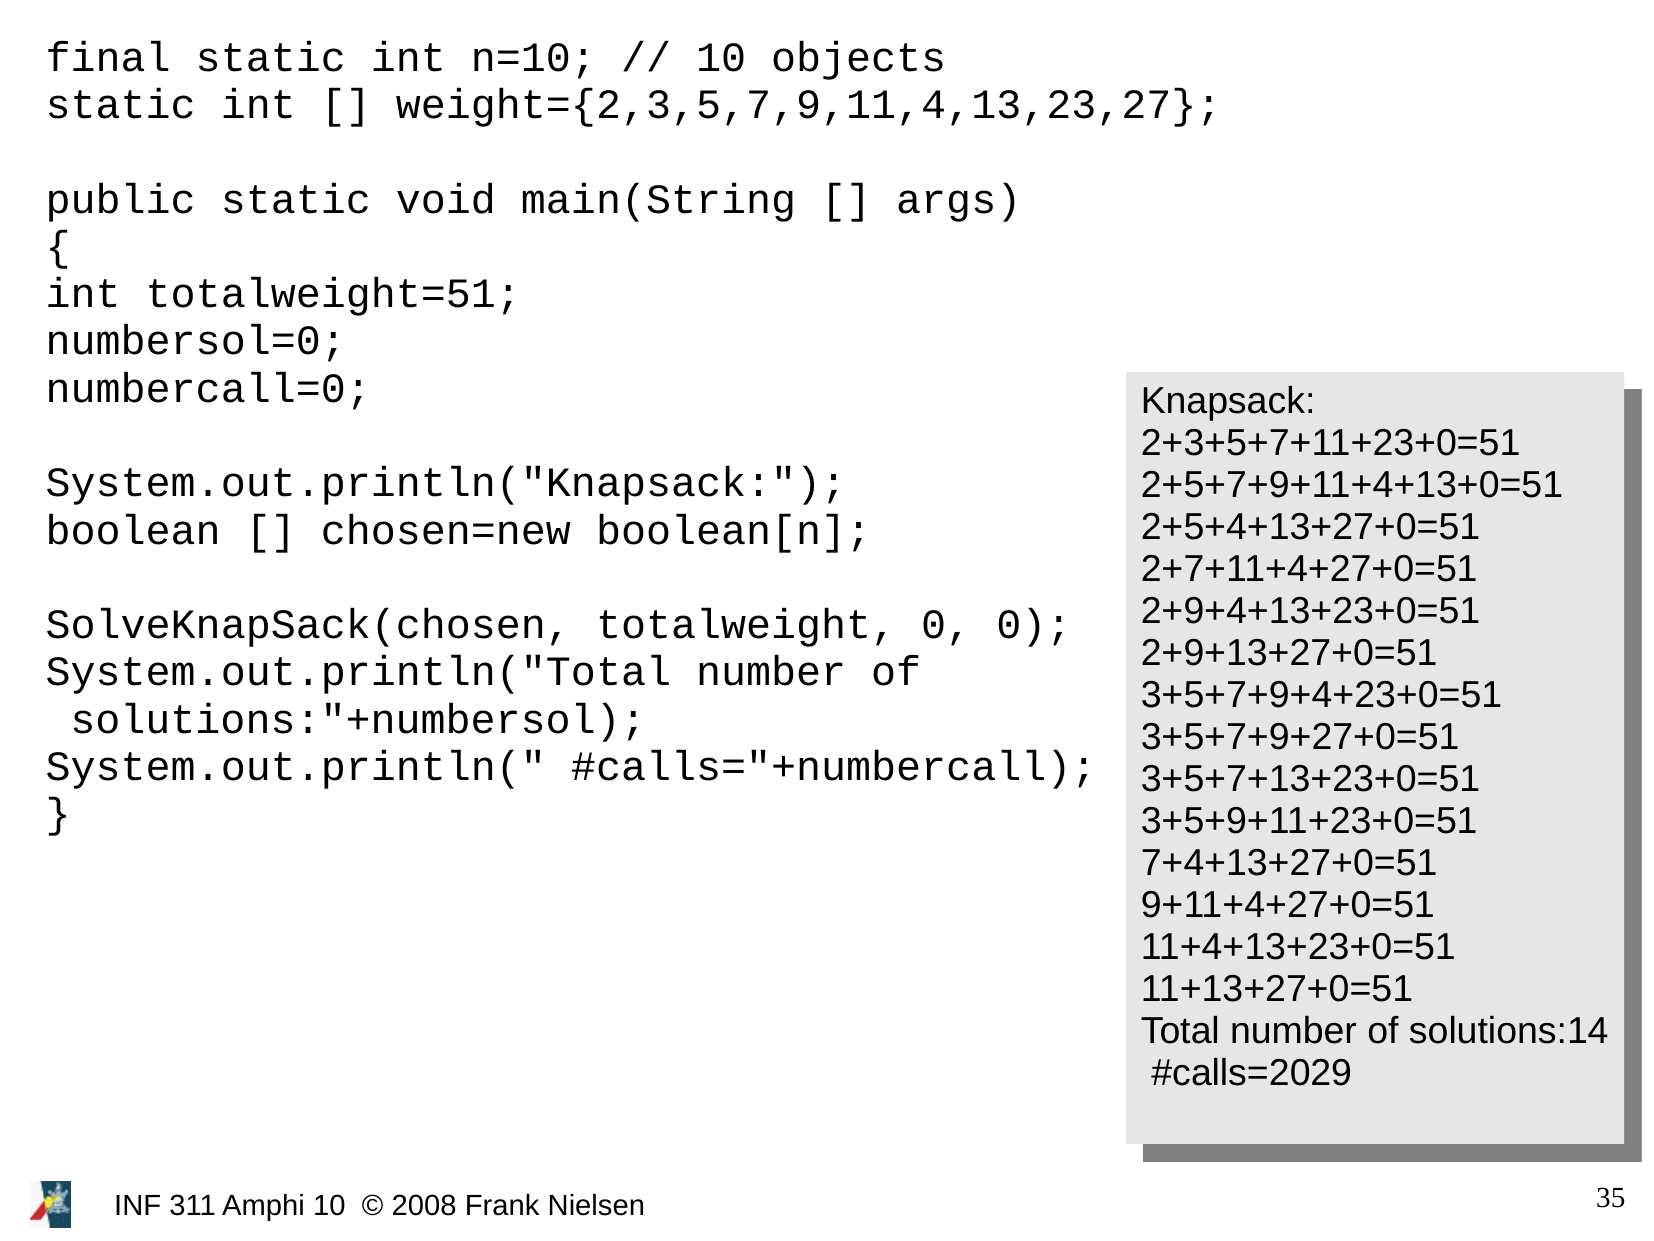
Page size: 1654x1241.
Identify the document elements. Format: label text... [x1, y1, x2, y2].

text_box Knapsack: 2+3+5+7+11+23+0=51 2+5+7+9+11+4+13+0=51 2+5+4+13+27+0=51 2+7+11+4+27+0=51 2+9+4+13+23+0=51 2+9+13+27+0=51 3+5+7+9+4+23+0=51 3+5+7+9+27+0=51 3+5+7+13+23+0=51 3+5+9+11+23+0=51 7+4+13+27+0=51 9+11+4+27+0=51 11+4+13+23+0=51 11+13+27+0=51 Total number of solutions:14 #calls=2029 [1126, 372, 1625, 1144]
text_box final static int n=10; // 10 objects static int [] weight={2,3,5,7,9,11,4,13,23,27}; public static void main(String [] args) { int totalweight=51; numbersol=0; numbercall=0; System.out.println("Knapsack:"); boolean [] chosen=new boolean[n]; SolveKnapSack(chosen, totalweight, 0, 0); System.out.println("Total number of solutions:"+numbersol); System.out.println(" #calls="+numbercall); } [30, 29, 1236, 806]
picture [29, 1181, 71, 1228]
